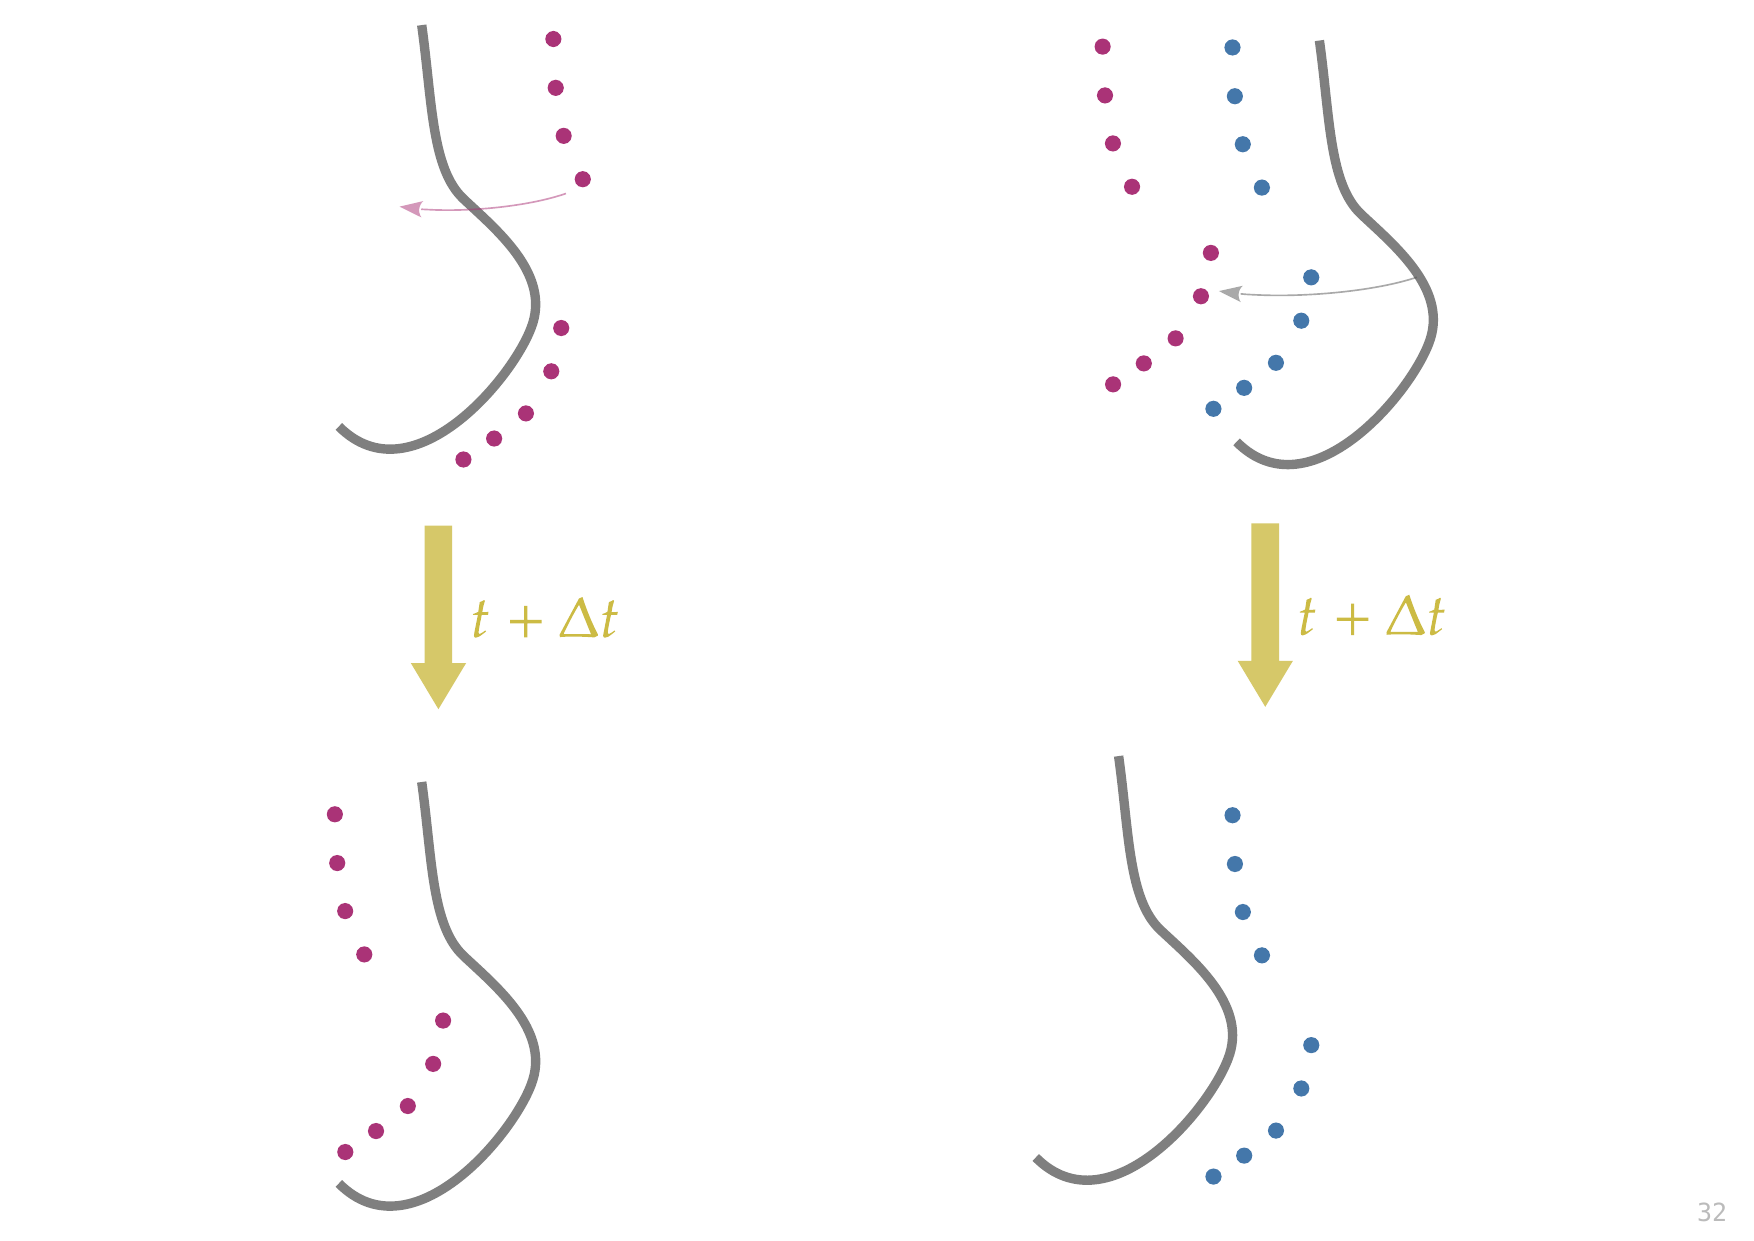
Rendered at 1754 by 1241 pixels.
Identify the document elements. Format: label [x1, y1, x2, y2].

text_box [1202, 244, 1220, 262]
text_box [1167, 330, 1184, 347]
text_box [399, 1097, 416, 1115]
text_box [1267, 354, 1285, 371]
text_box [326, 806, 343, 823]
text_box [1234, 136, 1251, 153]
text_box [337, 1143, 354, 1161]
text_box [1303, 269, 1320, 286]
text_box [1135, 355, 1152, 372]
text_box [545, 30, 562, 48]
text_box [510, 605, 542, 638]
text_box [1236, 1147, 1253, 1164]
text_box [472, 600, 489, 638]
text_box [455, 451, 472, 468]
text_box [602, 600, 618, 638]
text_box [1234, 903, 1251, 921]
text_box [1096, 87, 1114, 104]
text_box [1429, 597, 1445, 636]
text_box [553, 319, 570, 337]
text_box [1104, 135, 1122, 152]
text_box [410, 525, 467, 710]
text_box [425, 1055, 442, 1073]
text_box [517, 405, 535, 422]
text_box [1226, 855, 1244, 873]
text_box [1205, 400, 1222, 417]
text_box [1123, 178, 1141, 195]
text_box [1226, 88, 1243, 105]
text_box [1253, 947, 1271, 964]
text_box [1293, 312, 1310, 329]
text_box [356, 946, 373, 963]
text_box [1303, 1037, 1320, 1054]
text_box [1237, 523, 1293, 707]
text_box [1299, 597, 1316, 636]
text_box [1192, 288, 1210, 305]
text_box [1253, 179, 1271, 196]
text_box [367, 1122, 385, 1140]
text_box [329, 854, 346, 872]
text_box [1094, 38, 1111, 55]
text_box [559, 597, 598, 638]
text_box [435, 1012, 452, 1029]
text_box [574, 171, 591, 188]
text_box [555, 127, 572, 144]
text_box [1236, 379, 1253, 396]
text_box [1386, 594, 1425, 636]
text_box [1224, 39, 1241, 56]
text_box [543, 363, 560, 380]
text_box [547, 79, 564, 96]
text_box [1224, 807, 1241, 824]
text_box [1104, 376, 1122, 393]
text_box [1205, 1168, 1222, 1185]
text_box [1267, 1122, 1285, 1139]
text_box [486, 430, 503, 447]
text_box [1336, 603, 1369, 636]
text_box [337, 902, 354, 920]
text_box [1293, 1080, 1310, 1097]
